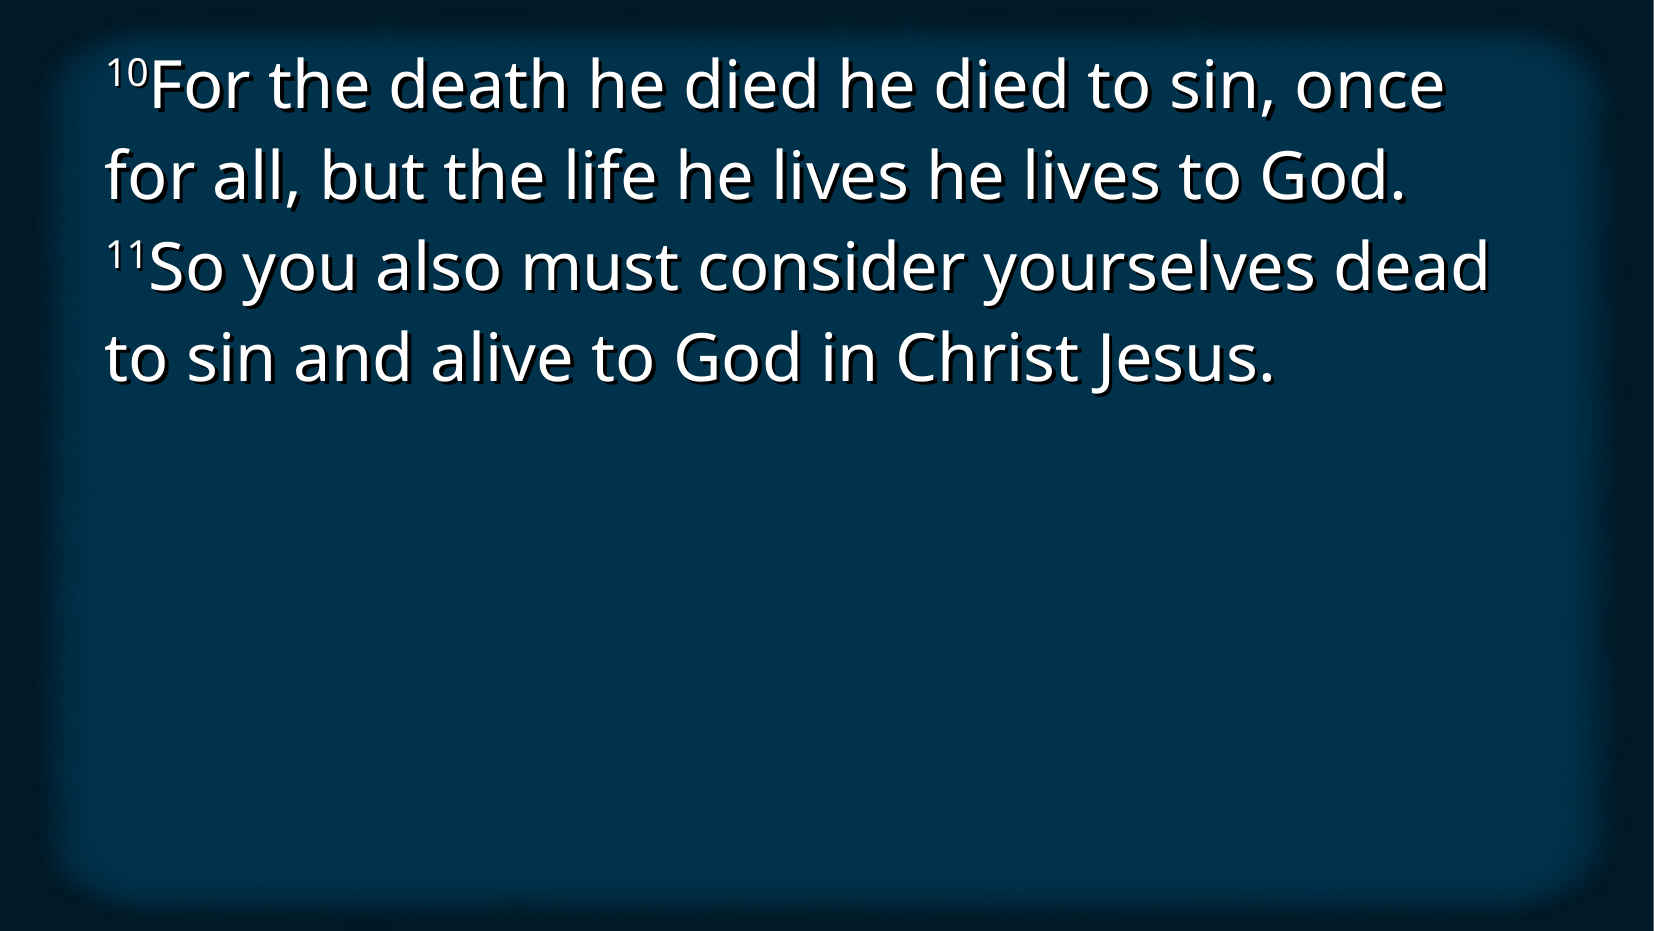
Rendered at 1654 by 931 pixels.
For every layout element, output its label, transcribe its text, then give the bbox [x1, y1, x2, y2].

picture [0, 0, 1654, 931]
text_box 10For the death he died he died to sin, once for all, but the life he lives he lives to God. 11So you also must consider yourselves dead to sin and alive to God in Christ Jesus. [90, 30, 1561, 400]
